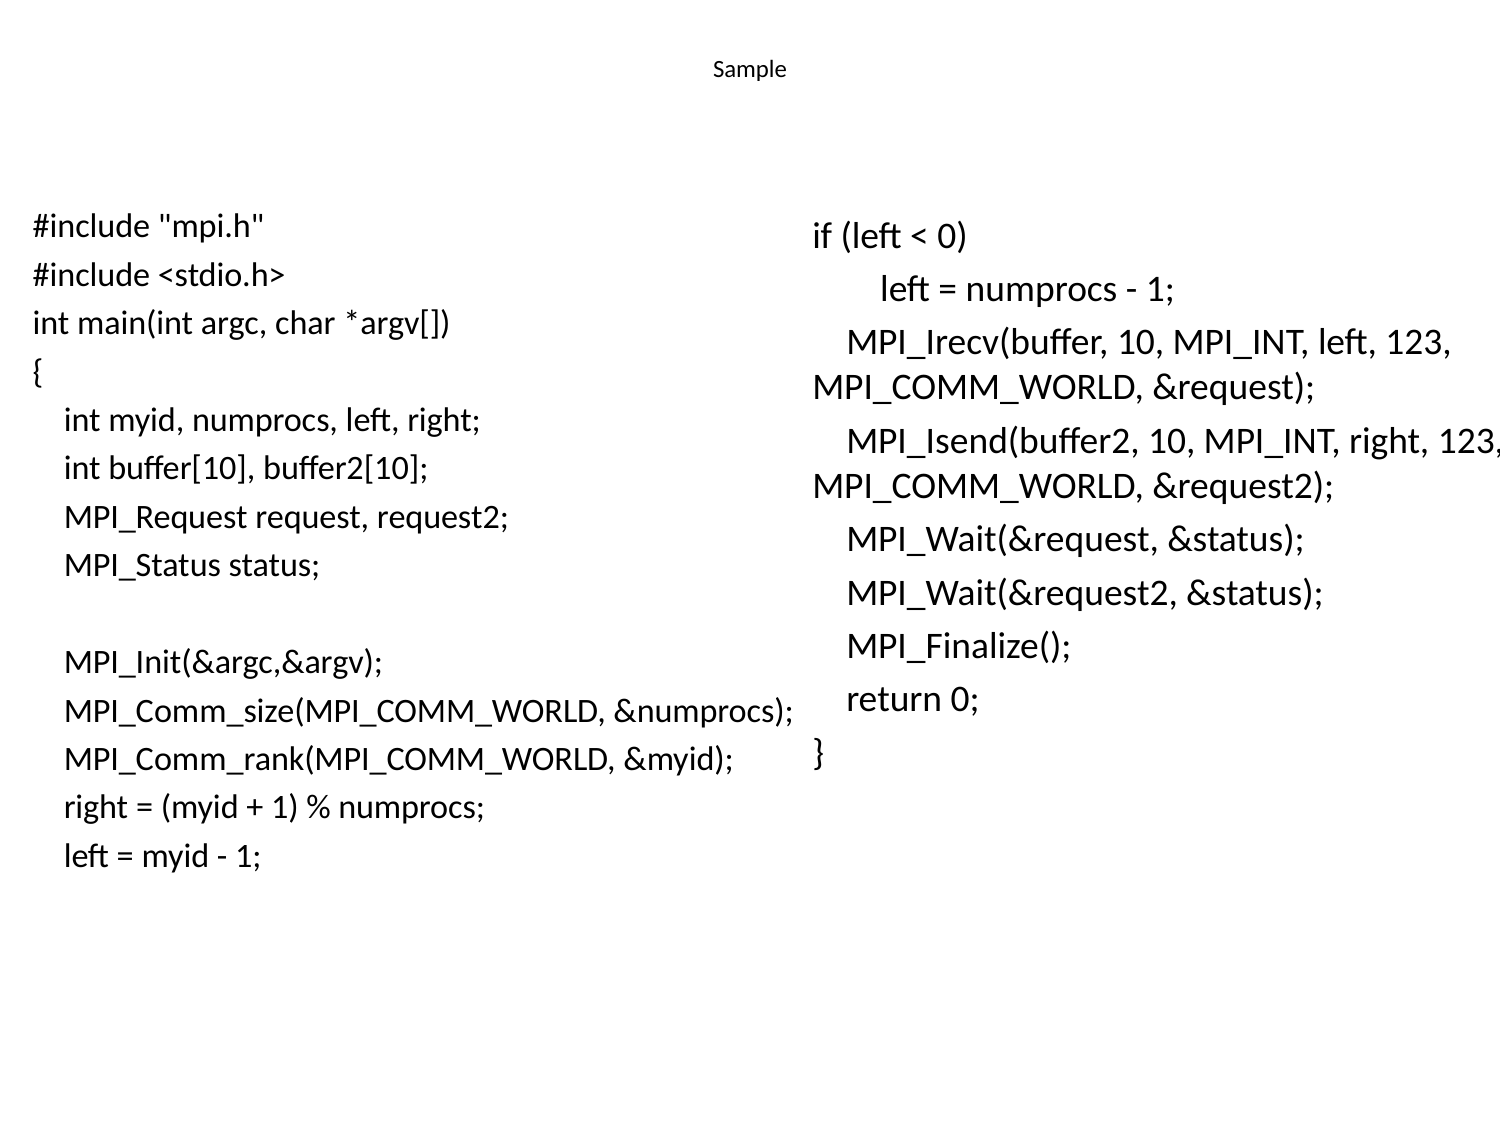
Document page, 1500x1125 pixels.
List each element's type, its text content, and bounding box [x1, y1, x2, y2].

text_box if (left < 0) left = numprocs - 1; MPI_Irecv(buffer, 10, MPI_INT, left, 123, MPI_COMM_WORLD, &request); MPI_Isend(buffer2, 10, MPI_INT, right, 123, MPI_COMM_WORLD, &request2); MPI_Wait(&request, &status); MPI_Wait(&request2, &status); MPI_Finalize(); return 0; } [797, 203, 1500, 946]
list #include "mpi.h" #include <stdio.h> int main(int argc, char *argv[]) { int myid, numprocs, left, right; int buffer[10], buffer2[10]; MPI_Request request, request2; MPI_Status status; MPI_Init(&argc,&argv); MPI_Comm_size(MPI_COMM_WORLD, &numprocs); MPI_Comm_rank(MPI_COMM_WORLD, &myid); right = (myid + 1) % numprocs; left = myid - 1; [17, 196, 821, 939]
title Sample [75, 45, 1426, 91]
